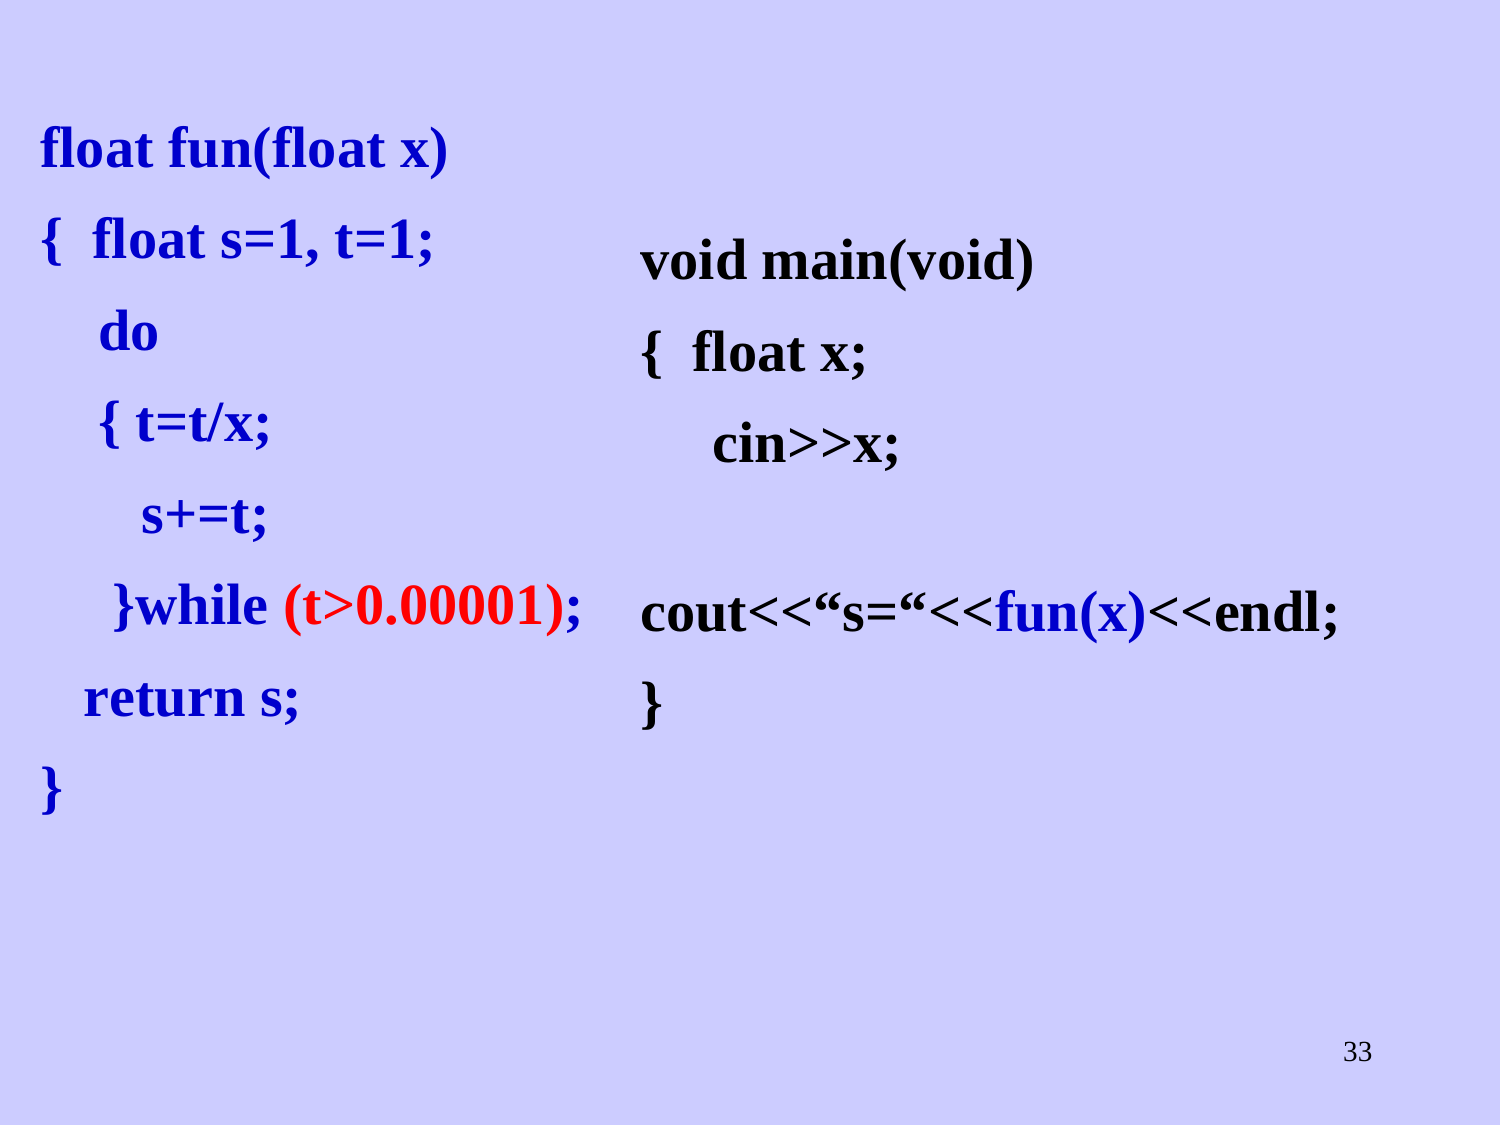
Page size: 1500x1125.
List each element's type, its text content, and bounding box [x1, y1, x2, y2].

text_box <编号> [1074, 1025, 1388, 1101]
text_box void main(void) { float x; cin>>x; cout<<“s=“<<fun(x)<<endl; } [637, 212, 1401, 850]
text_box float fun(float x) { float s=1, t=1; do { t=t/x; s+=t; }while (t>0.00001); return s; } [37, 99, 676, 822]
